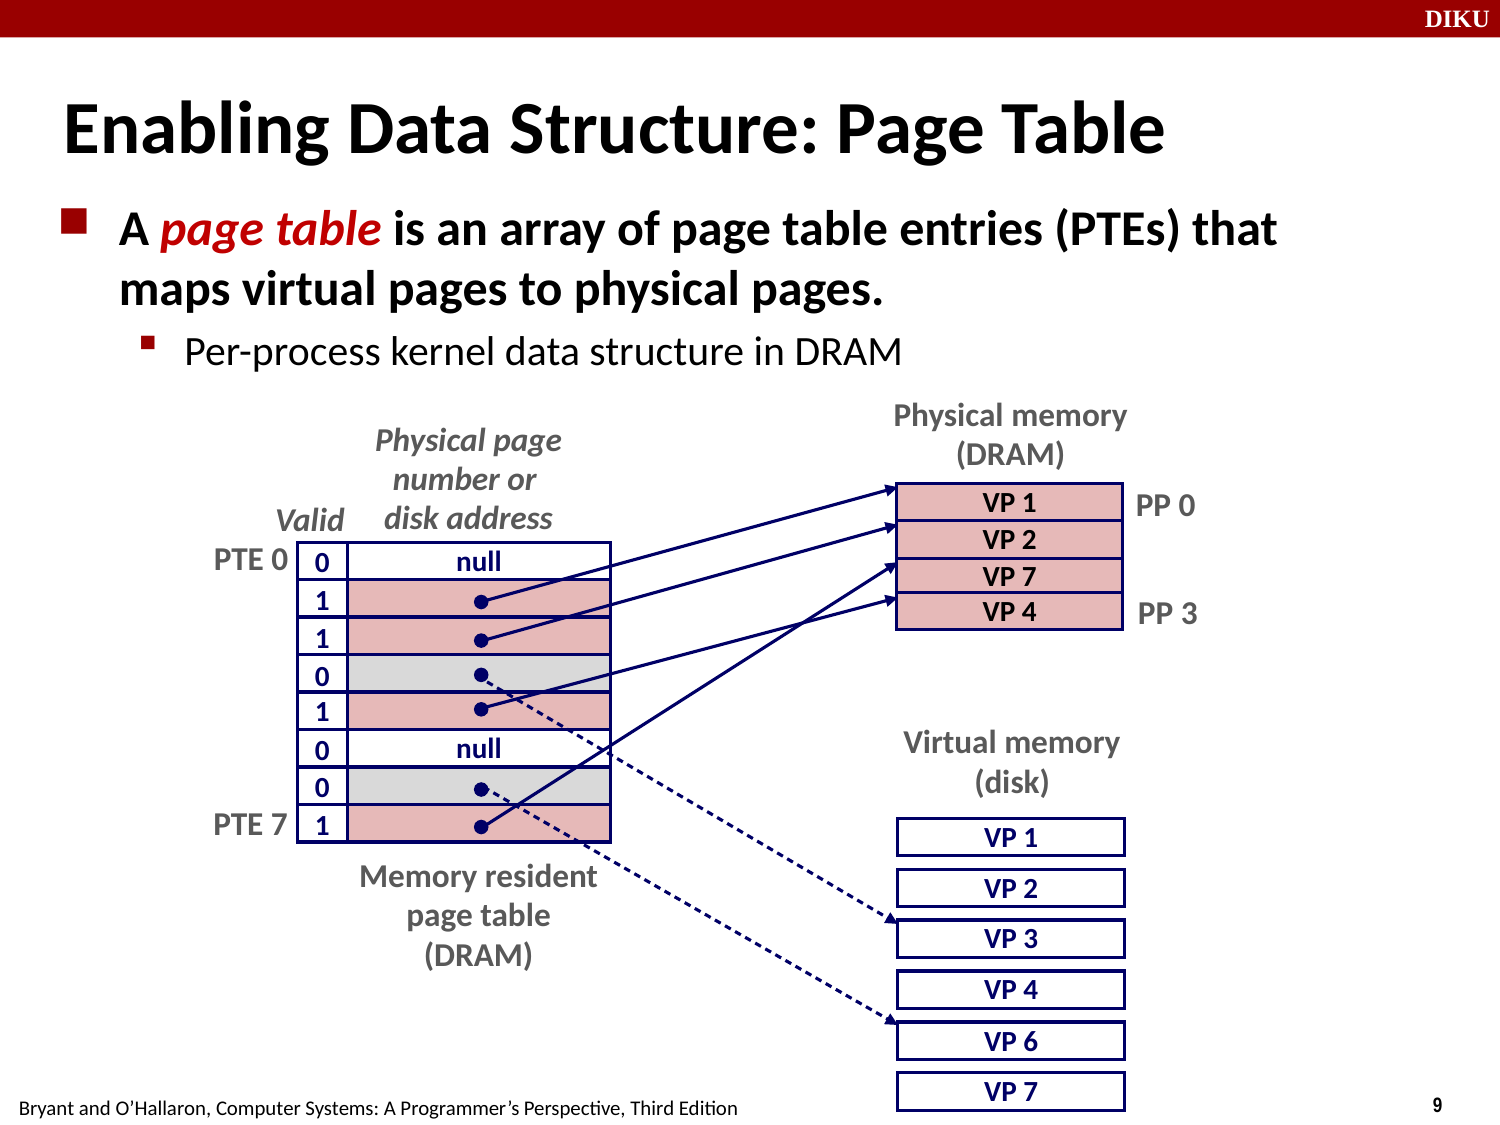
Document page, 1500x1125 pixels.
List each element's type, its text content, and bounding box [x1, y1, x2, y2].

text_box PP 3 [1122, 585, 1213, 641]
text_box 1 [300, 685, 345, 725]
text_box null [349, 730, 611, 768]
text_box 0 [300, 725, 345, 762]
text_box 0 [318, 670, 325, 683]
text_box 0 [300, 664, 345, 685]
text_box 0 [300, 762, 345, 813]
text_box VP 2 [897, 869, 1125, 907]
text_box VP 7 [896, 559, 1123, 592]
text_box null [574, 568, 611, 579]
text_box VP 1 [896, 483, 1123, 521]
text_box PTE 0 [198, 531, 304, 587]
text_box [349, 579, 611, 730]
text_box PTE 7 [198, 795, 303, 852]
text_box Virtual memory (disk) [888, 715, 1136, 810]
text_box 1 [303, 813, 345, 851]
text_box 0 [304, 537, 345, 575]
text_box VP 7 [897, 1072, 1125, 1111]
text_box 1 [300, 575, 345, 613]
text_box Valid [260, 492, 373, 548]
text_box A page table is an array of page table entries (PTEs) that maps virtual pages to physical pages. Per-process kernel data structure in DRAM [47, 188, 1411, 400]
text_box VP 4 [896, 592, 1122, 630]
text_box 1 [300, 613, 345, 664]
text_box Physical memory (DRAM) [878, 387, 1143, 482]
text_box Memory resident page table (DRAM) [344, 848, 614, 983]
text_box Physical page number or disk address [360, 412, 578, 546]
text_box VP 1 [897, 818, 1125, 856]
text_box null [349, 542, 611, 579]
text_box VP 4 [897, 970, 1125, 1009]
text_box null [580, 748, 611, 768]
text_box VP 6 [897, 1021, 1125, 1060]
text_box PP 0 [1120, 477, 1211, 533]
text_box [349, 768, 611, 843]
text_box VP 3 [897, 920, 1125, 958]
text_box VP 2 [896, 521, 1123, 559]
text_box Enabling Data Structure: Page Table [48, 59, 1408, 188]
